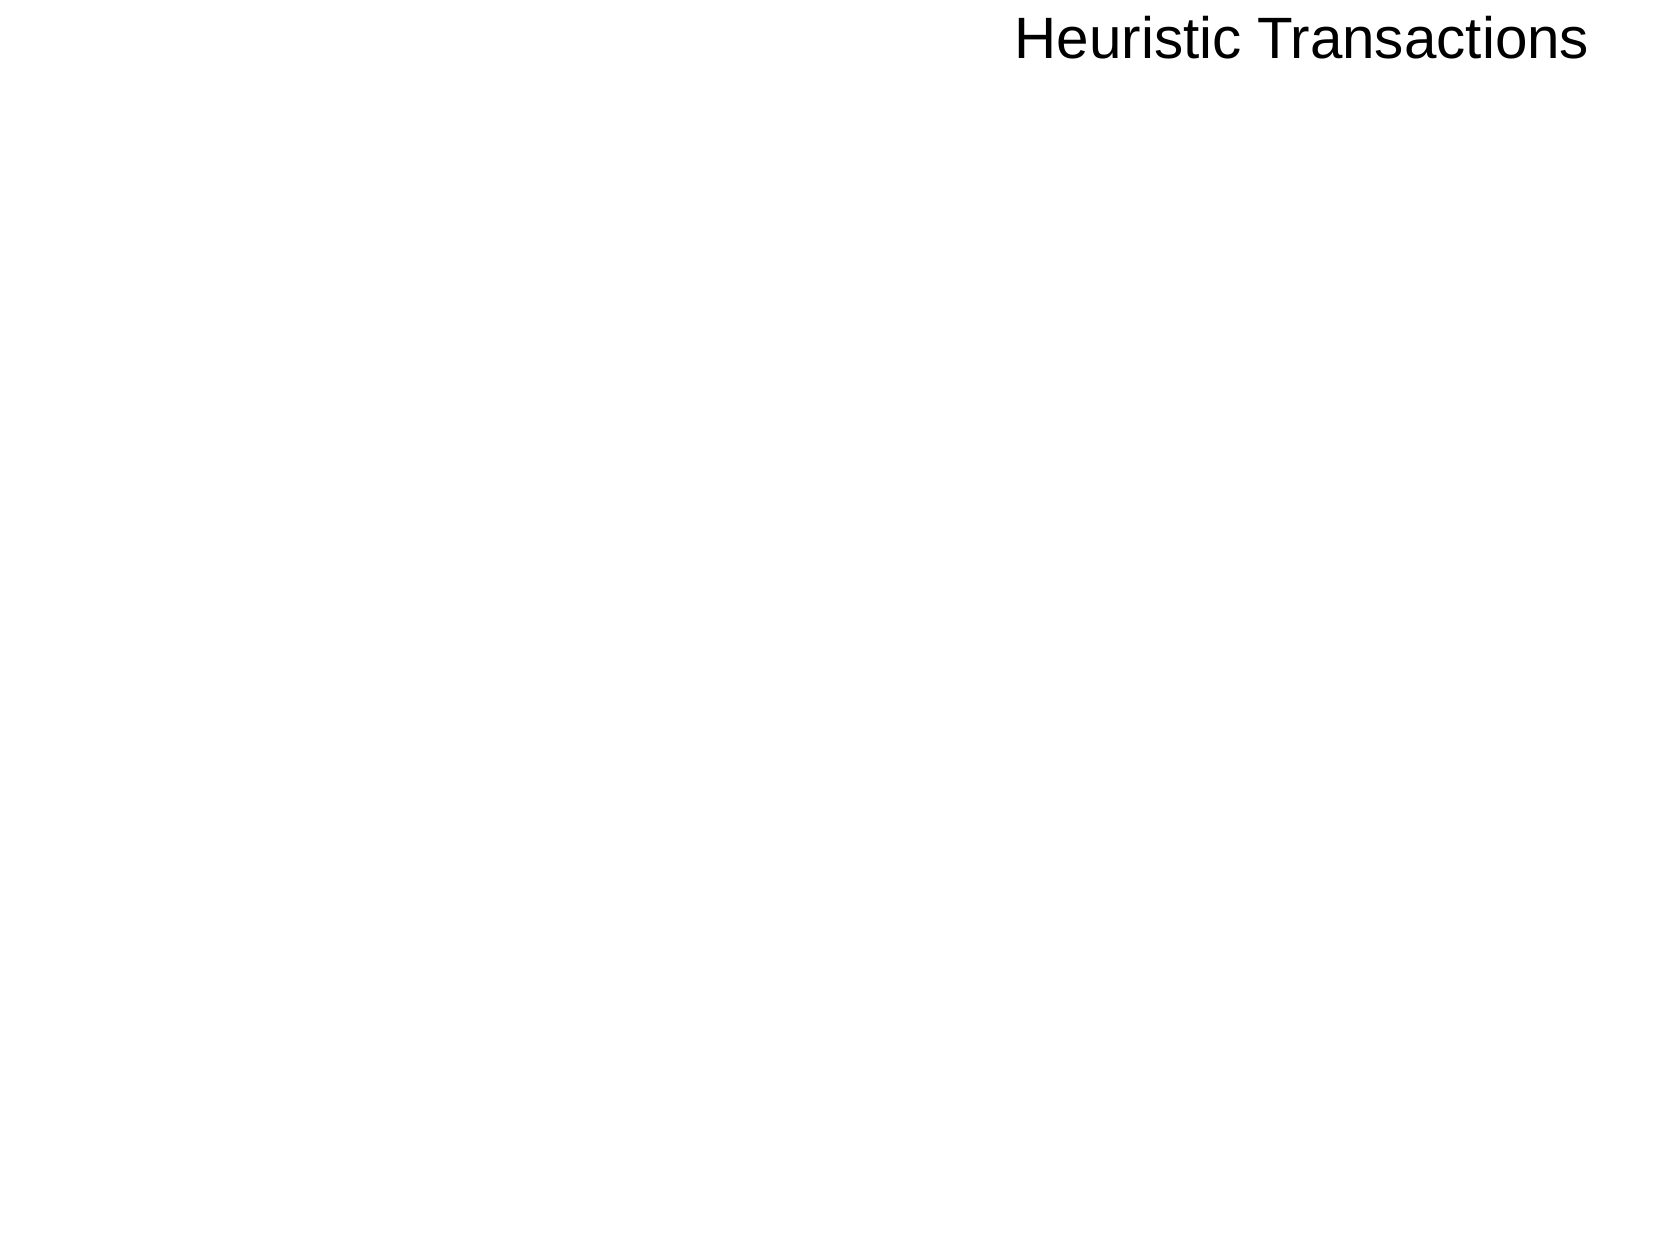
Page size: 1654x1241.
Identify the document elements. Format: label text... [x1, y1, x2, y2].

title Heuristic Transactions [951, 1, 1654, 76]
